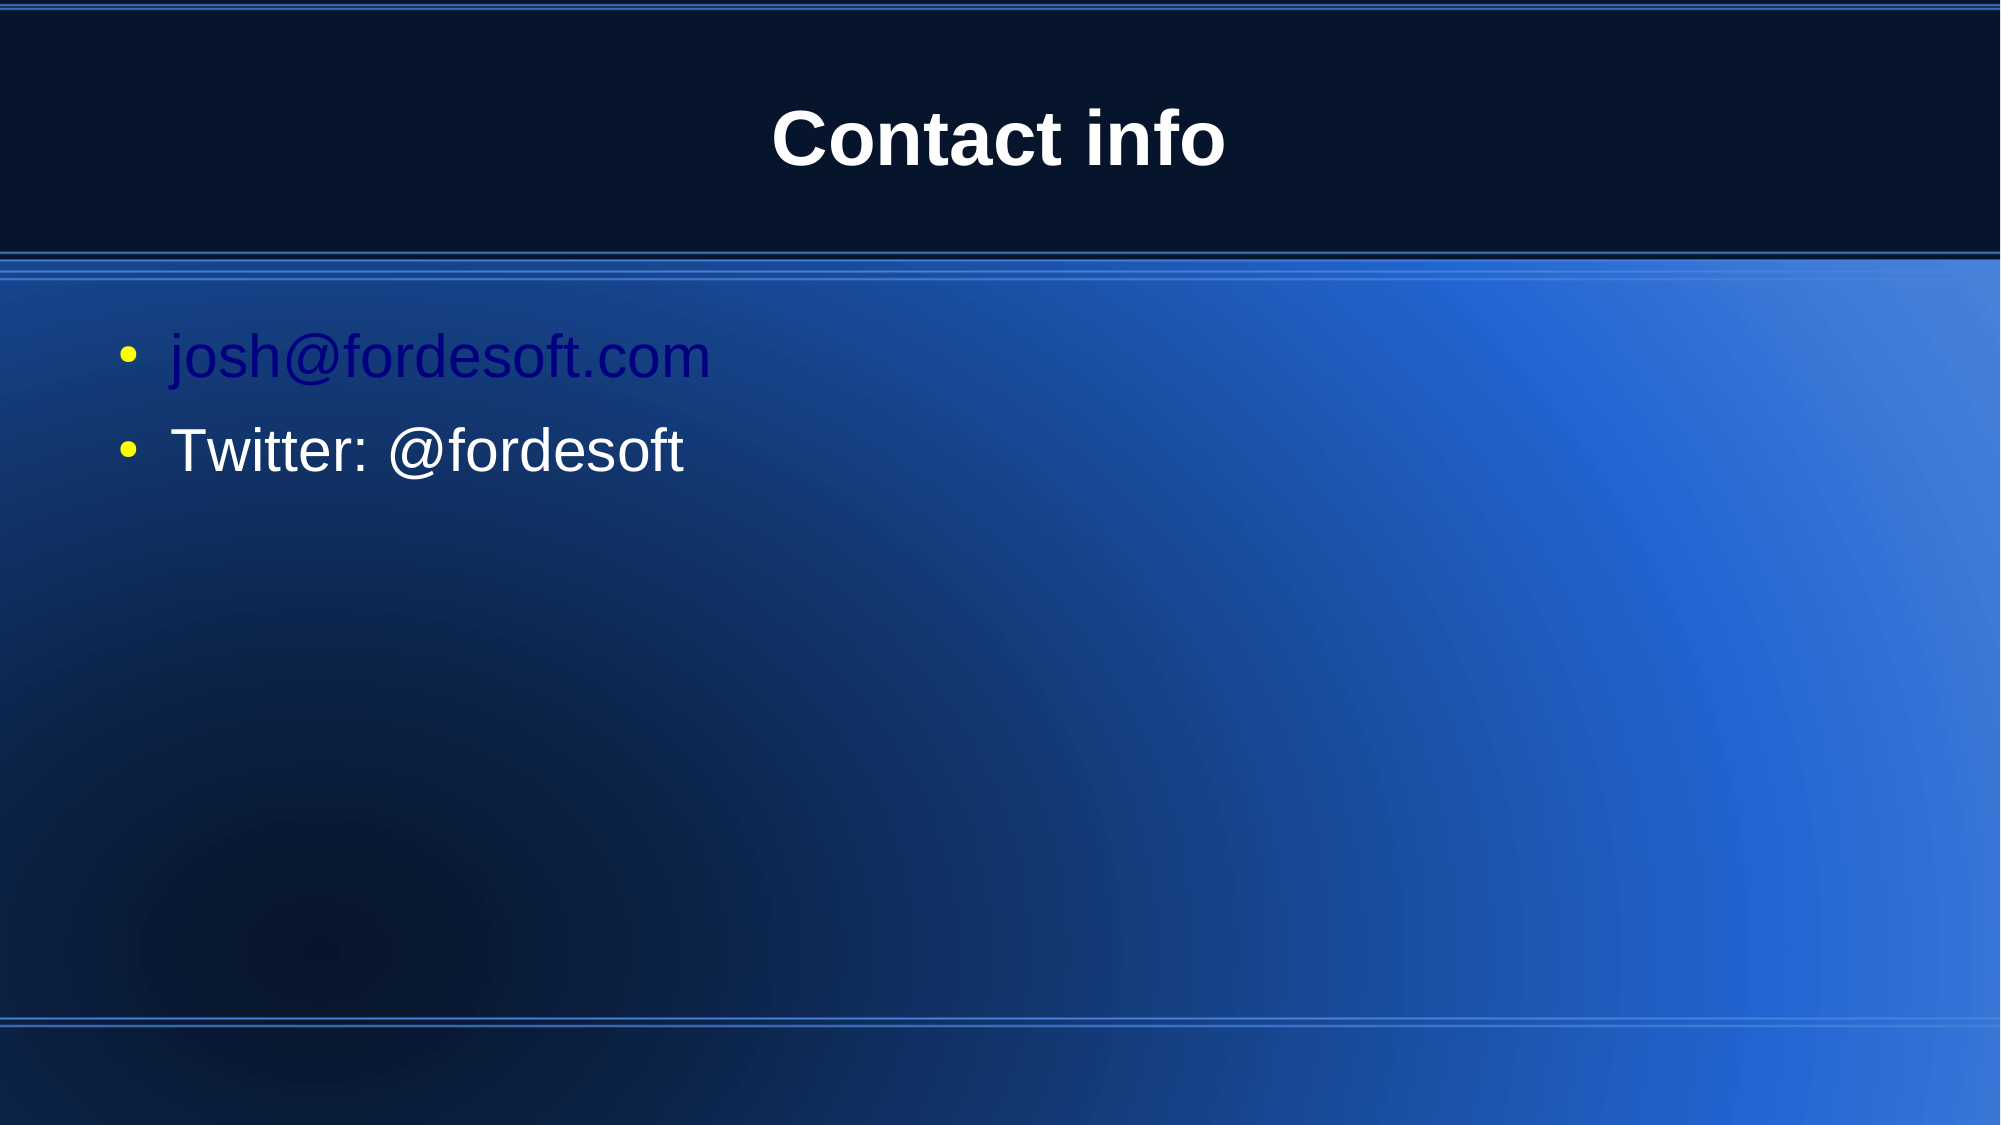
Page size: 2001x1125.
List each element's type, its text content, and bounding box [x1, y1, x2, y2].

title Contact info [99, 44, 1900, 233]
list josh@fordesoft.com Twitter: @fordesoft [99, 322, 1900, 959]
picture [0, 0, 2001, 1125]
